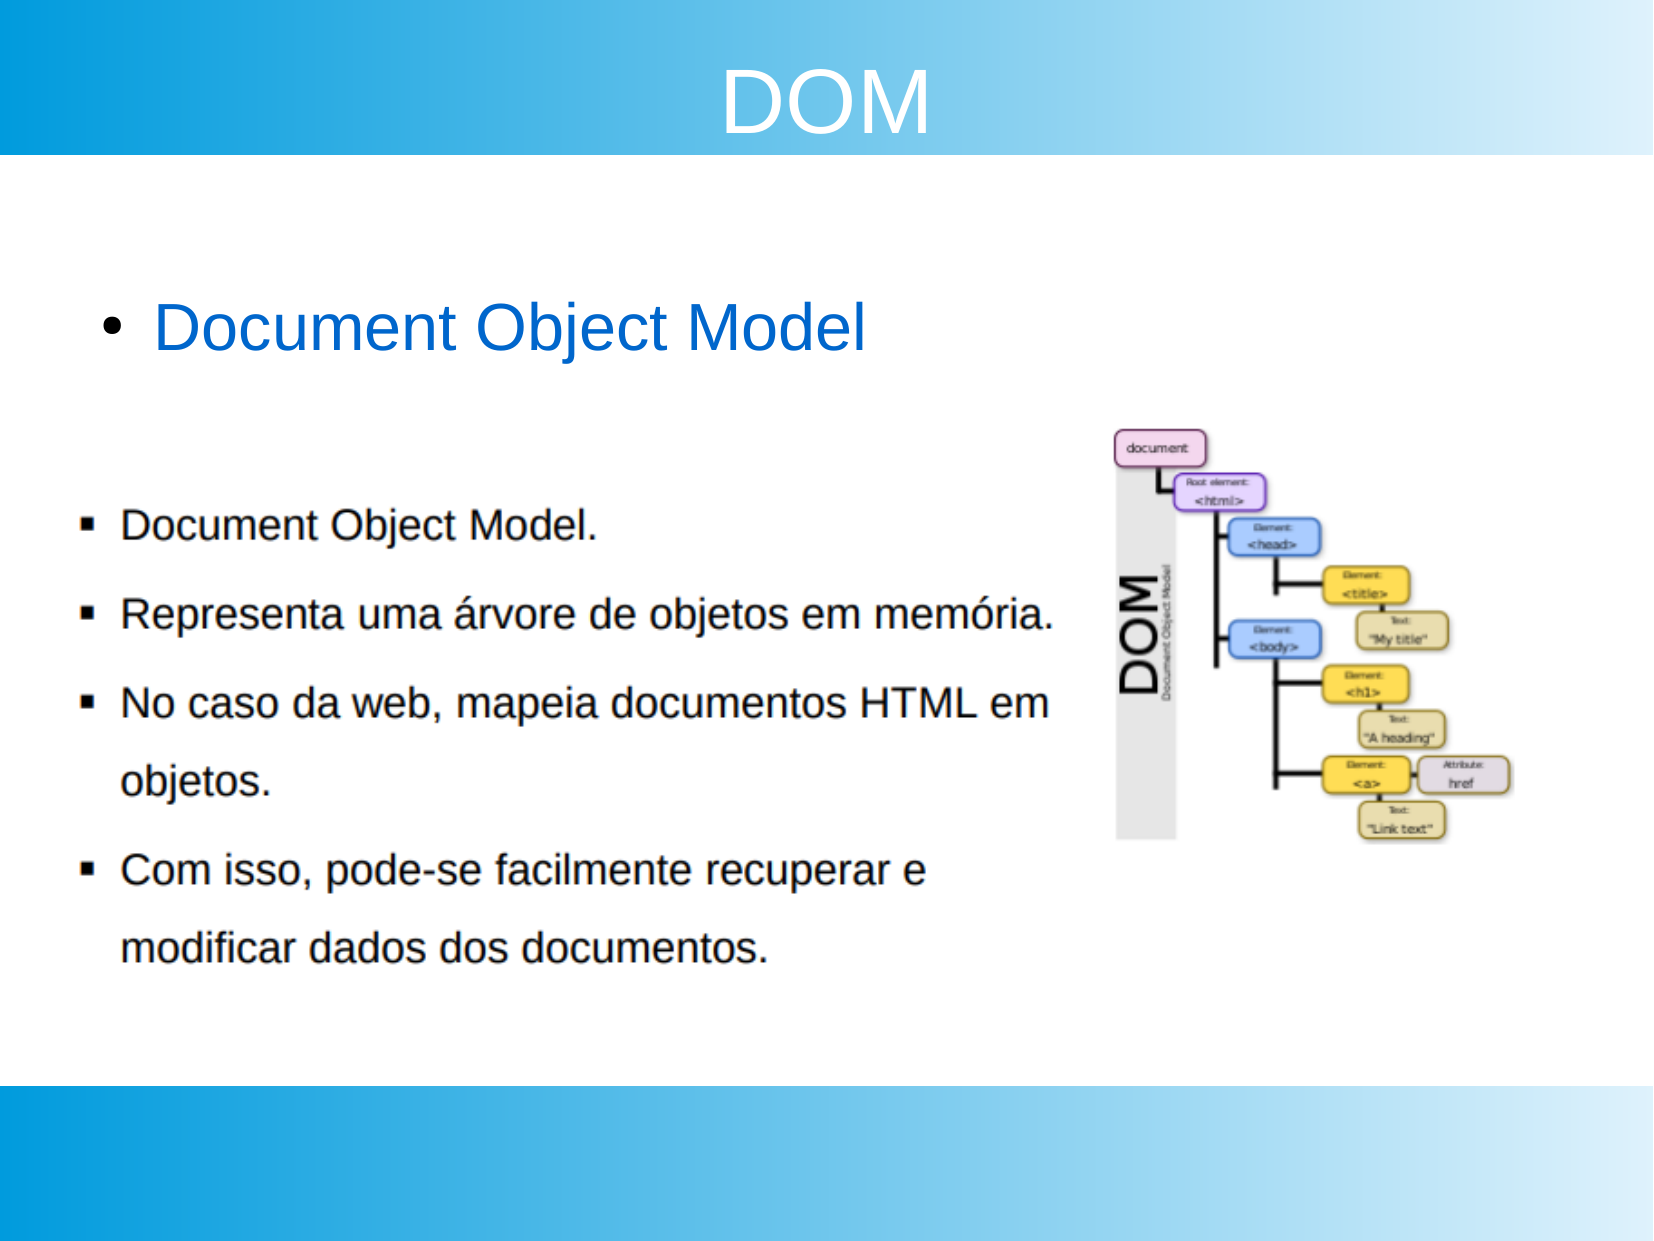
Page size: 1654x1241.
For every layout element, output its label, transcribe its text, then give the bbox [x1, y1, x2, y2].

list Document Object Model [82, 290, 1571, 1010]
title DOM [82, 49, 1571, 155]
picture [60, 404, 1551, 991]
